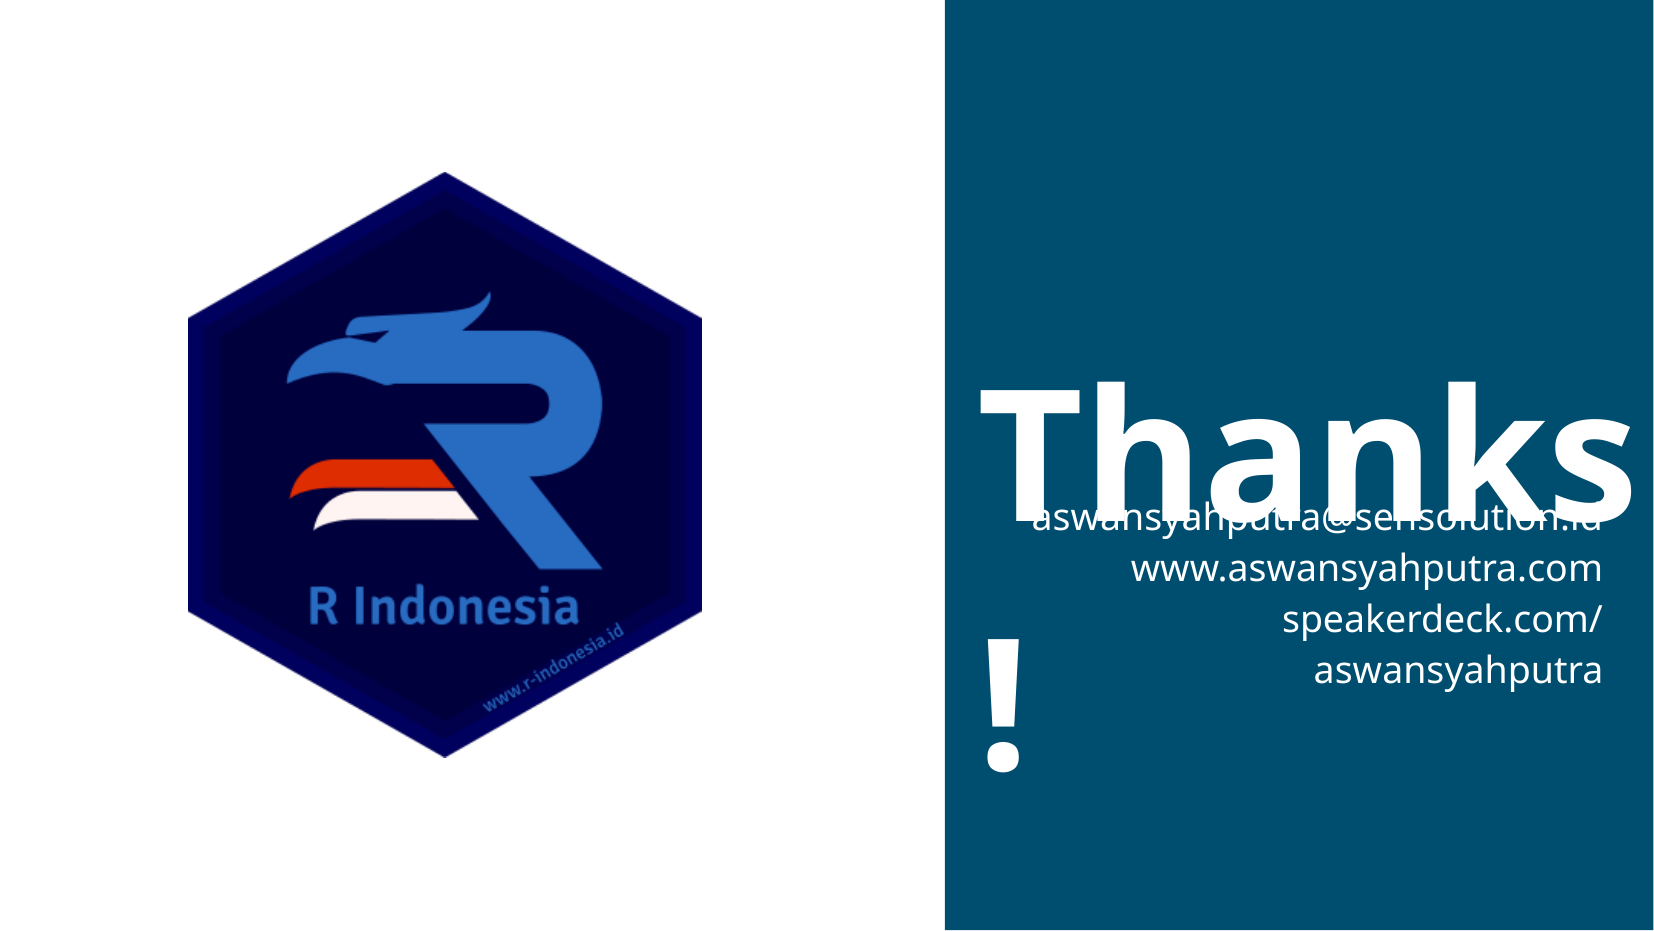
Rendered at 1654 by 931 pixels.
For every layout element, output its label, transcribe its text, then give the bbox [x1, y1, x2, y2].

text_box [944, 0, 1654, 931]
text_box Thanks! [962, 317, 1654, 548]
text_box [1448, 663, 1459, 679]
text_box [1356, 663, 1365, 678]
text_box [1536, 663, 1547, 681]
text_box aswansyahputra@sensolution.id www.aswansyahputra.com speakerdeck.com/aswansyahputra [990, 482, 1619, 663]
text_box [1587, 673, 1597, 681]
text_box [1387, 673, 1397, 681]
text_box [1318, 673, 1328, 681]
picture [188, 172, 702, 758]
text_box [1369, 663, 1378, 680]
text_box [1513, 665, 1525, 681]
text_box [1468, 673, 1478, 681]
